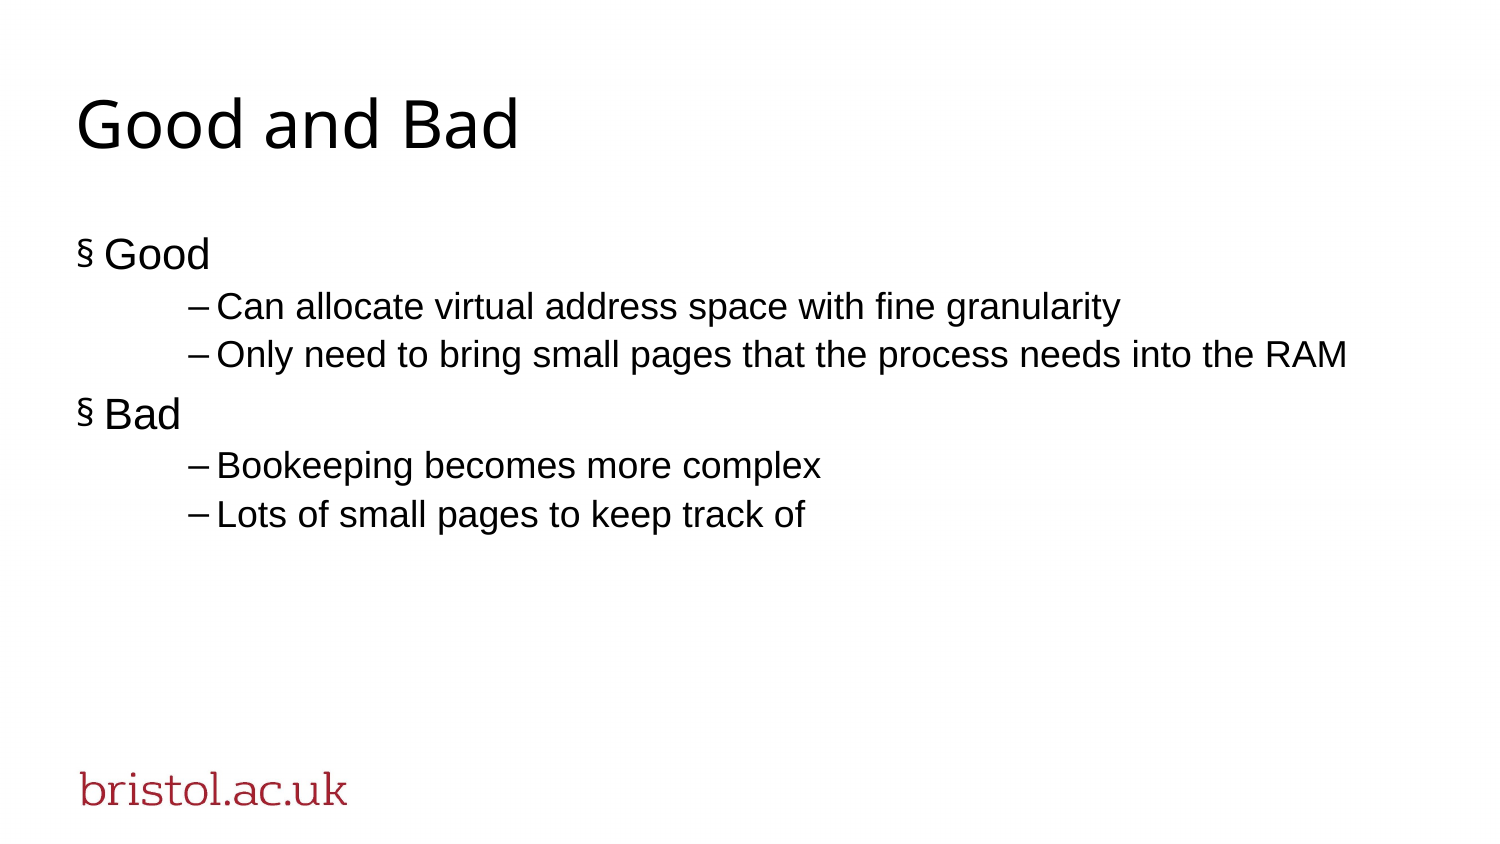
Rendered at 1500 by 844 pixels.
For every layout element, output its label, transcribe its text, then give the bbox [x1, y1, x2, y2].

list Good Can allocate virtual address space with fine granularity Only need to bring small pages that the process needs into the RAM Bad Bookeeping becomes more complex Lots of small pages to keep track of [60, 224, 1440, 699]
title Good and Bad [60, 44, 1440, 209]
